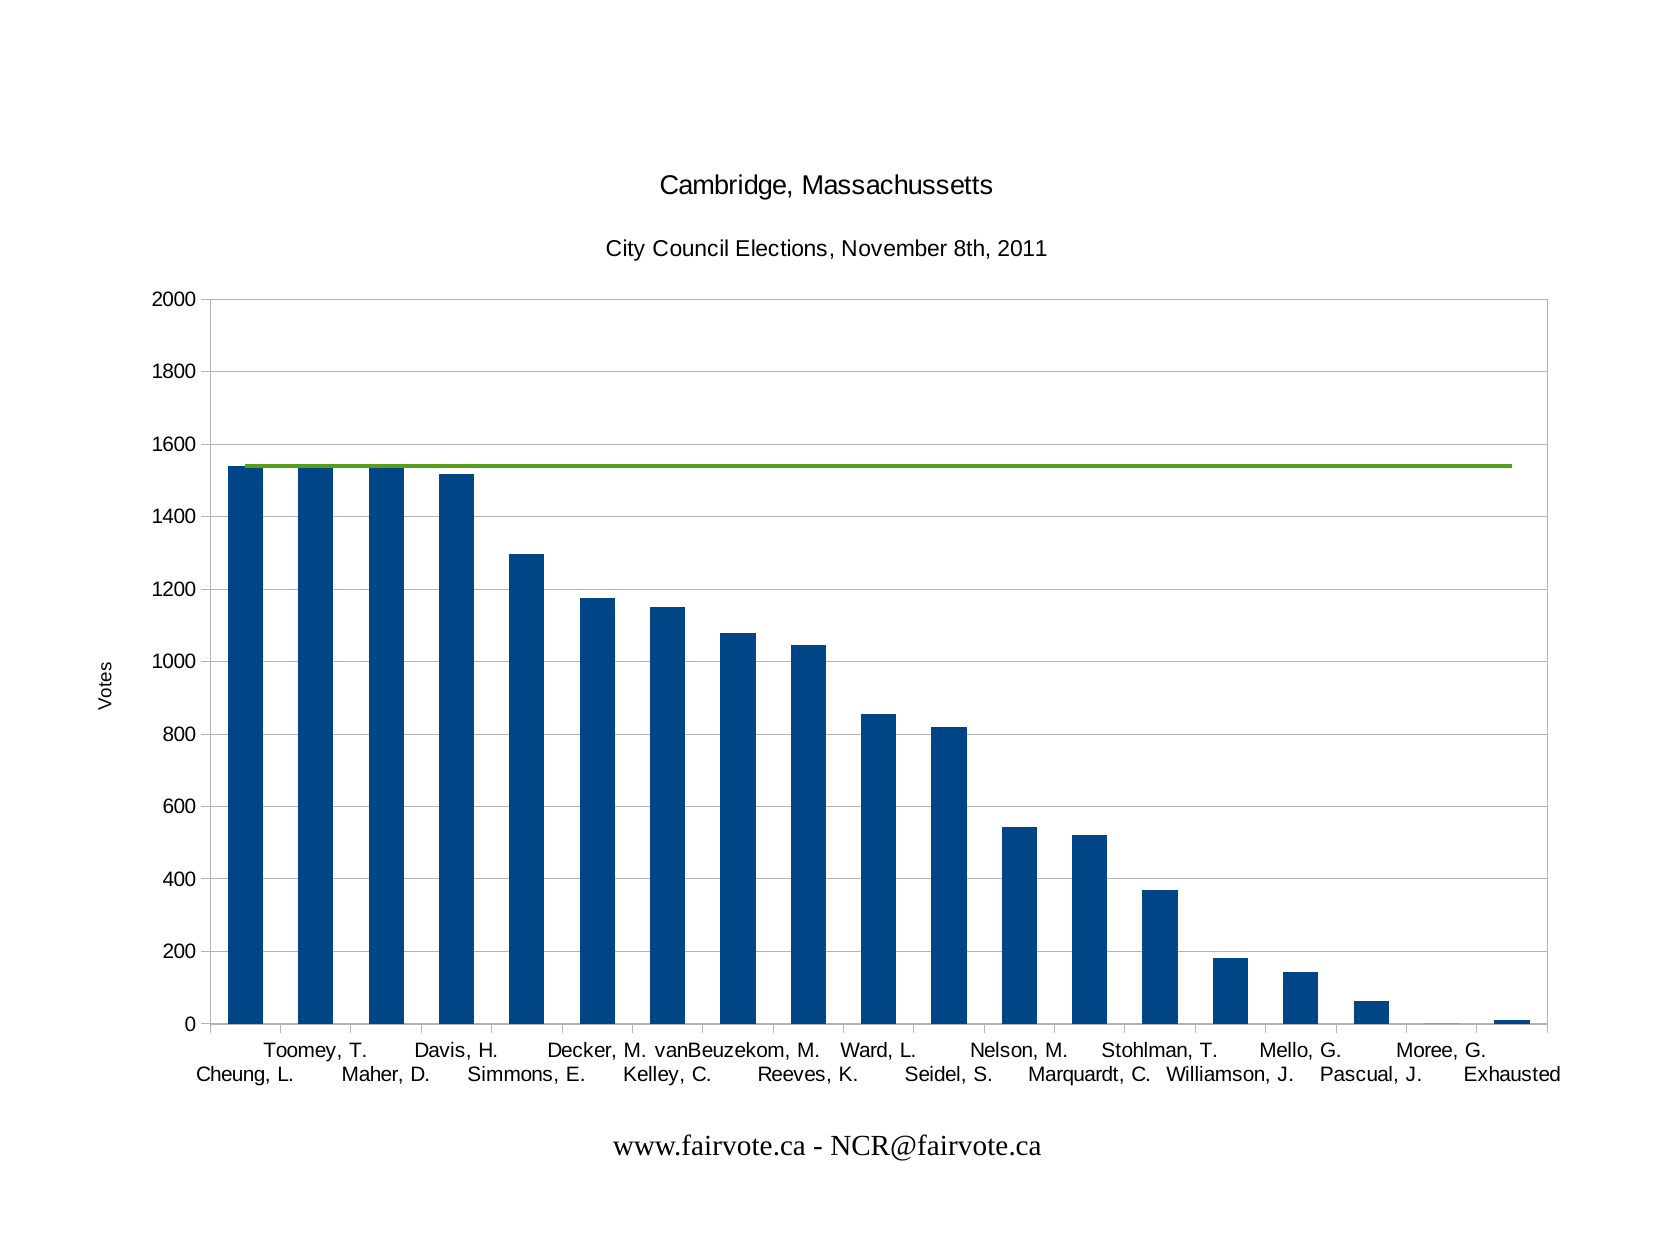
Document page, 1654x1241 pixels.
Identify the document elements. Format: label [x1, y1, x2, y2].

chart [61, 135, 1592, 1106]
